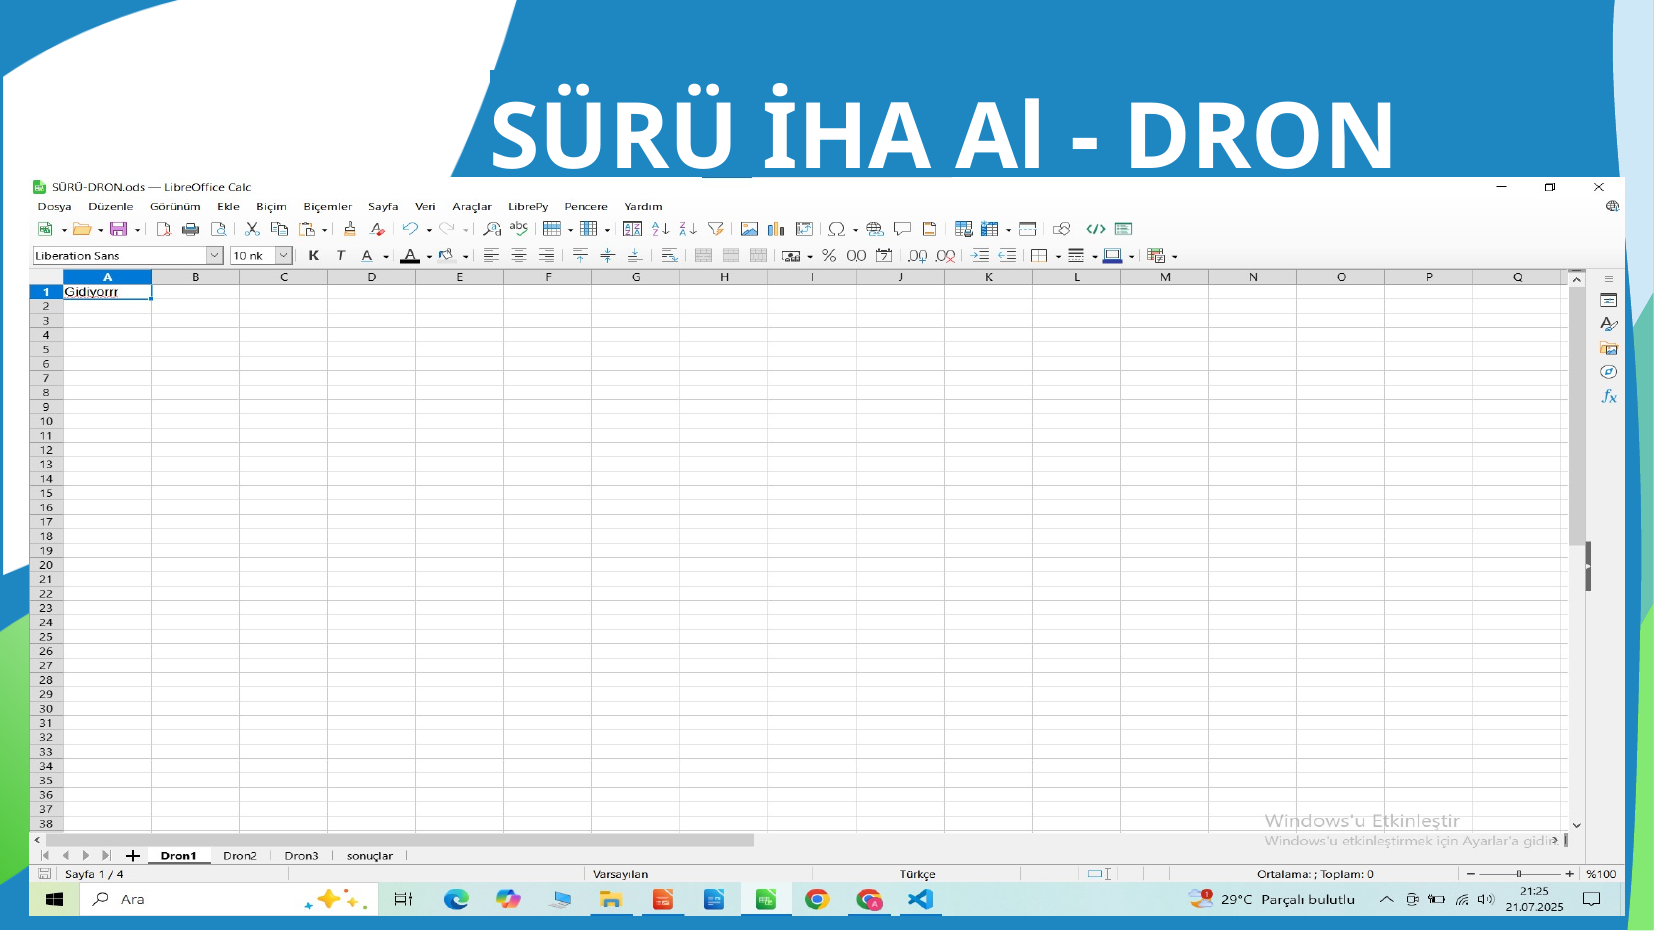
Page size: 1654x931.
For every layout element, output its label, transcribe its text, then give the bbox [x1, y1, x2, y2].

title SÜRÜ İHA Al - DRON [318, 59, 1571, 177]
picture [0, 0, 1625, 916]
